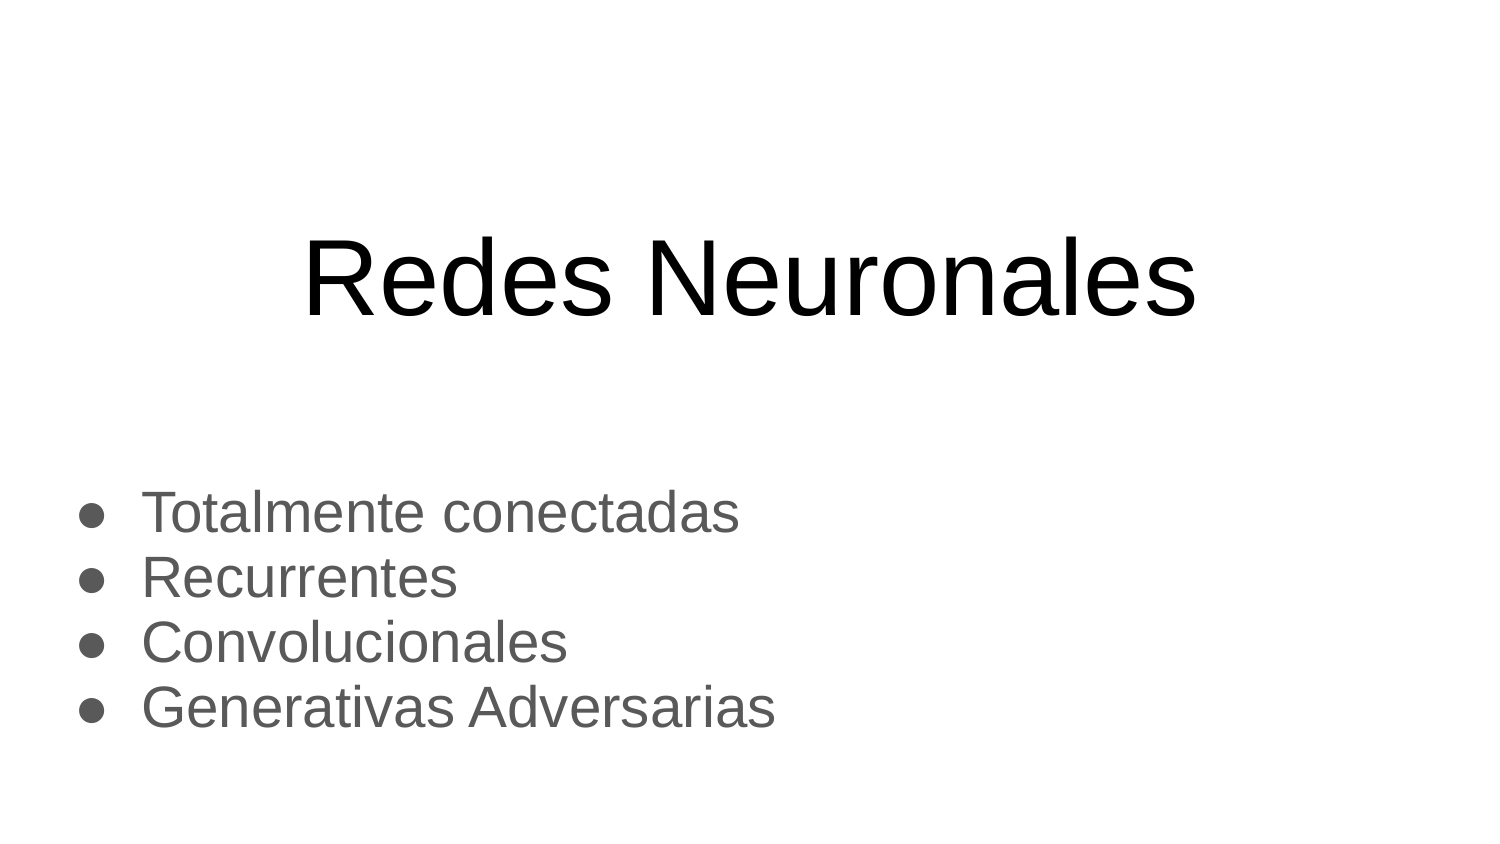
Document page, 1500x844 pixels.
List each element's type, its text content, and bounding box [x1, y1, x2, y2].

subtitle Totalmente conectadas Recurrentes Convolucionales Generativas Adversarias [51, 464, 976, 810]
title Redes Neuronales [51, 122, 1449, 354]
